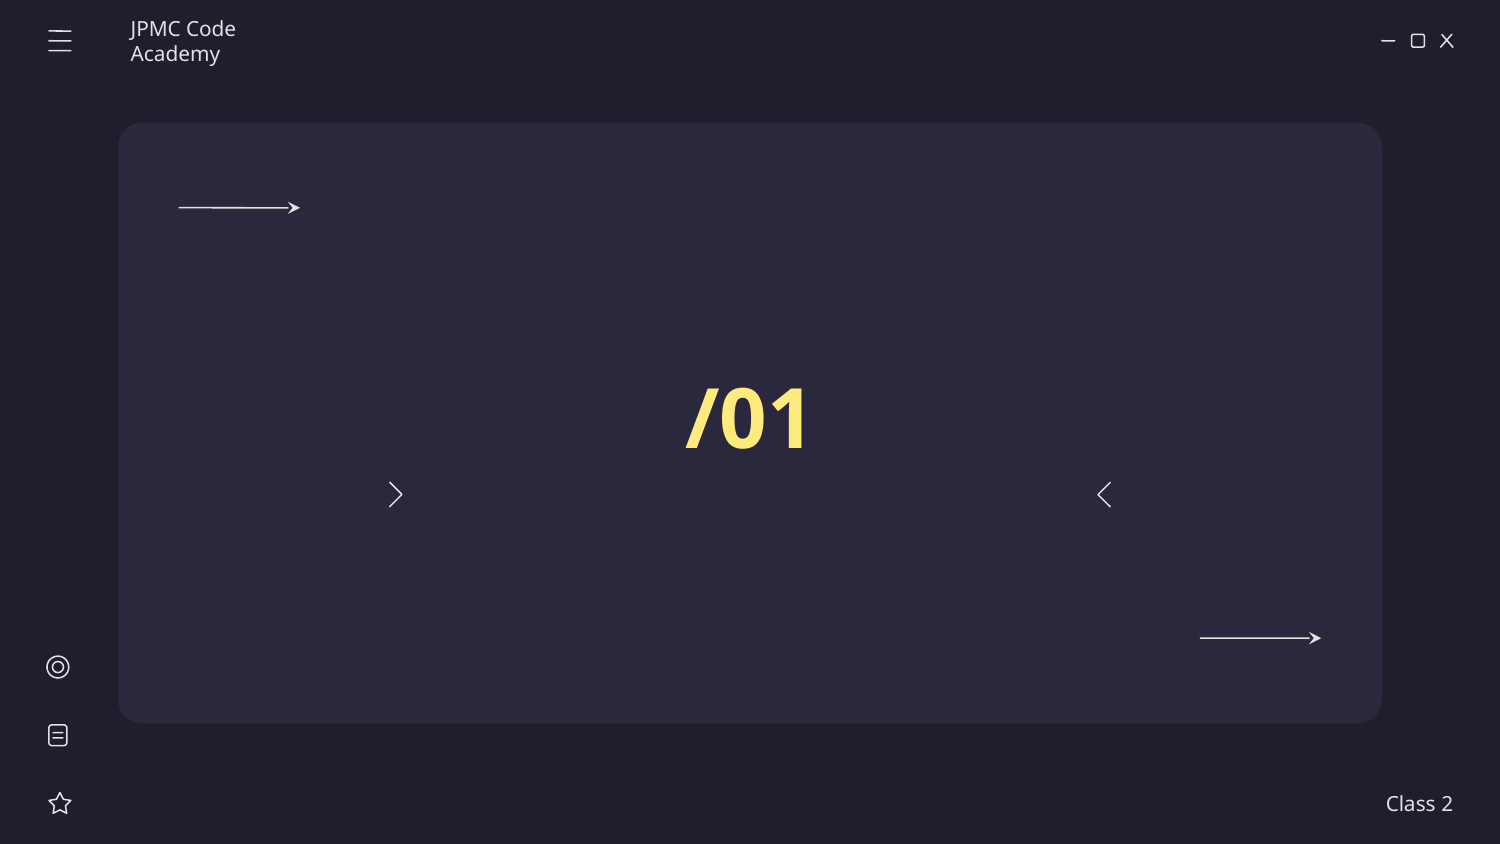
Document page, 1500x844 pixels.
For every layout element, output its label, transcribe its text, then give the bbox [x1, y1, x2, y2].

title /01 [294, 308, 1206, 522]
subtitle Class 2 [1278, 780, 1453, 826]
subtitle JPMC Code Academy [130, 18, 306, 64]
